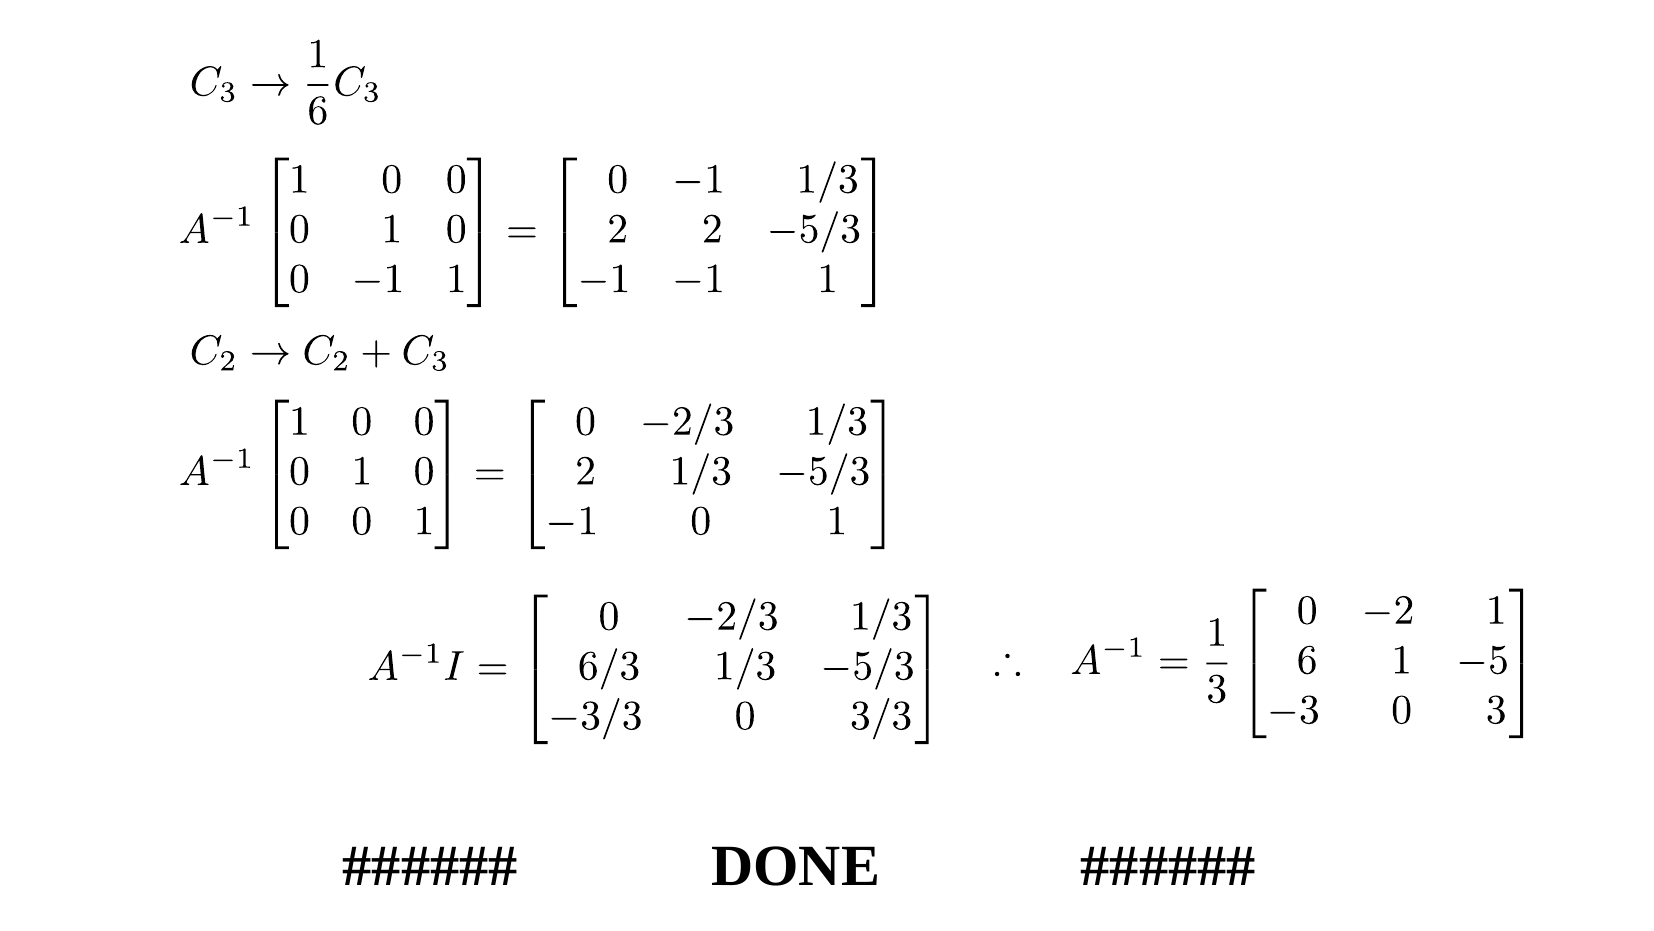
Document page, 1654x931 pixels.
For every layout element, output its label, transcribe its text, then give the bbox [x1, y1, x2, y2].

text_box [180, 157, 876, 308]
text_box [191, 334, 447, 371]
text_box [994, 653, 1021, 677]
text_box [191, 39, 378, 125]
text_box [369, 594, 929, 745]
text_box [1071, 588, 1524, 739]
text_box [180, 399, 885, 550]
subtitle ###### DONE ###### [47, 35, 1607, 898]
